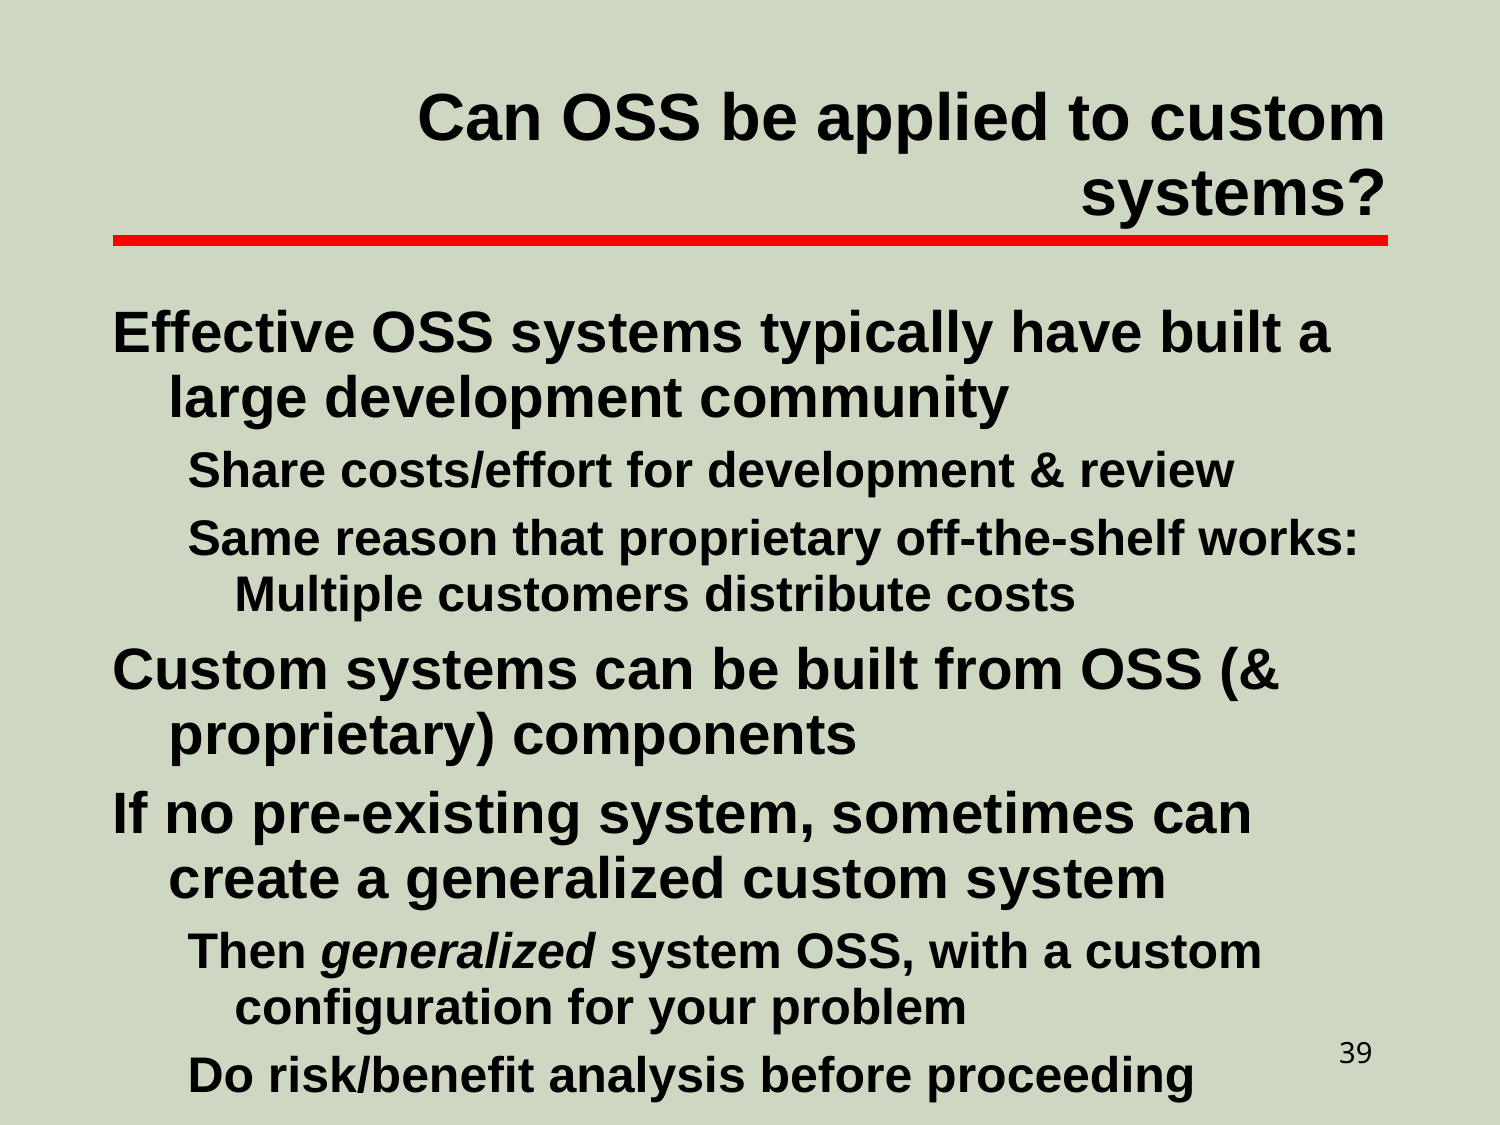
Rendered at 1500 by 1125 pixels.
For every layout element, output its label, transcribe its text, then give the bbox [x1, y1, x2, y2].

title Can OSS be applied to custom systems? [337, 79, 1388, 230]
list Effective OSS systems typically have built a large development community Share costs/effort for development & review Same reason that proprietary off-the-shelf works: Multiple customers distribute costs Custom systems can be built from OSS (& proprietary) components If no pre-existing system, sometimes can create a generalized custom system Then generalized system OSS, with a custom configuration for your problem Do risk/benefit analysis before proceeding [112, 299, 1388, 1111]
